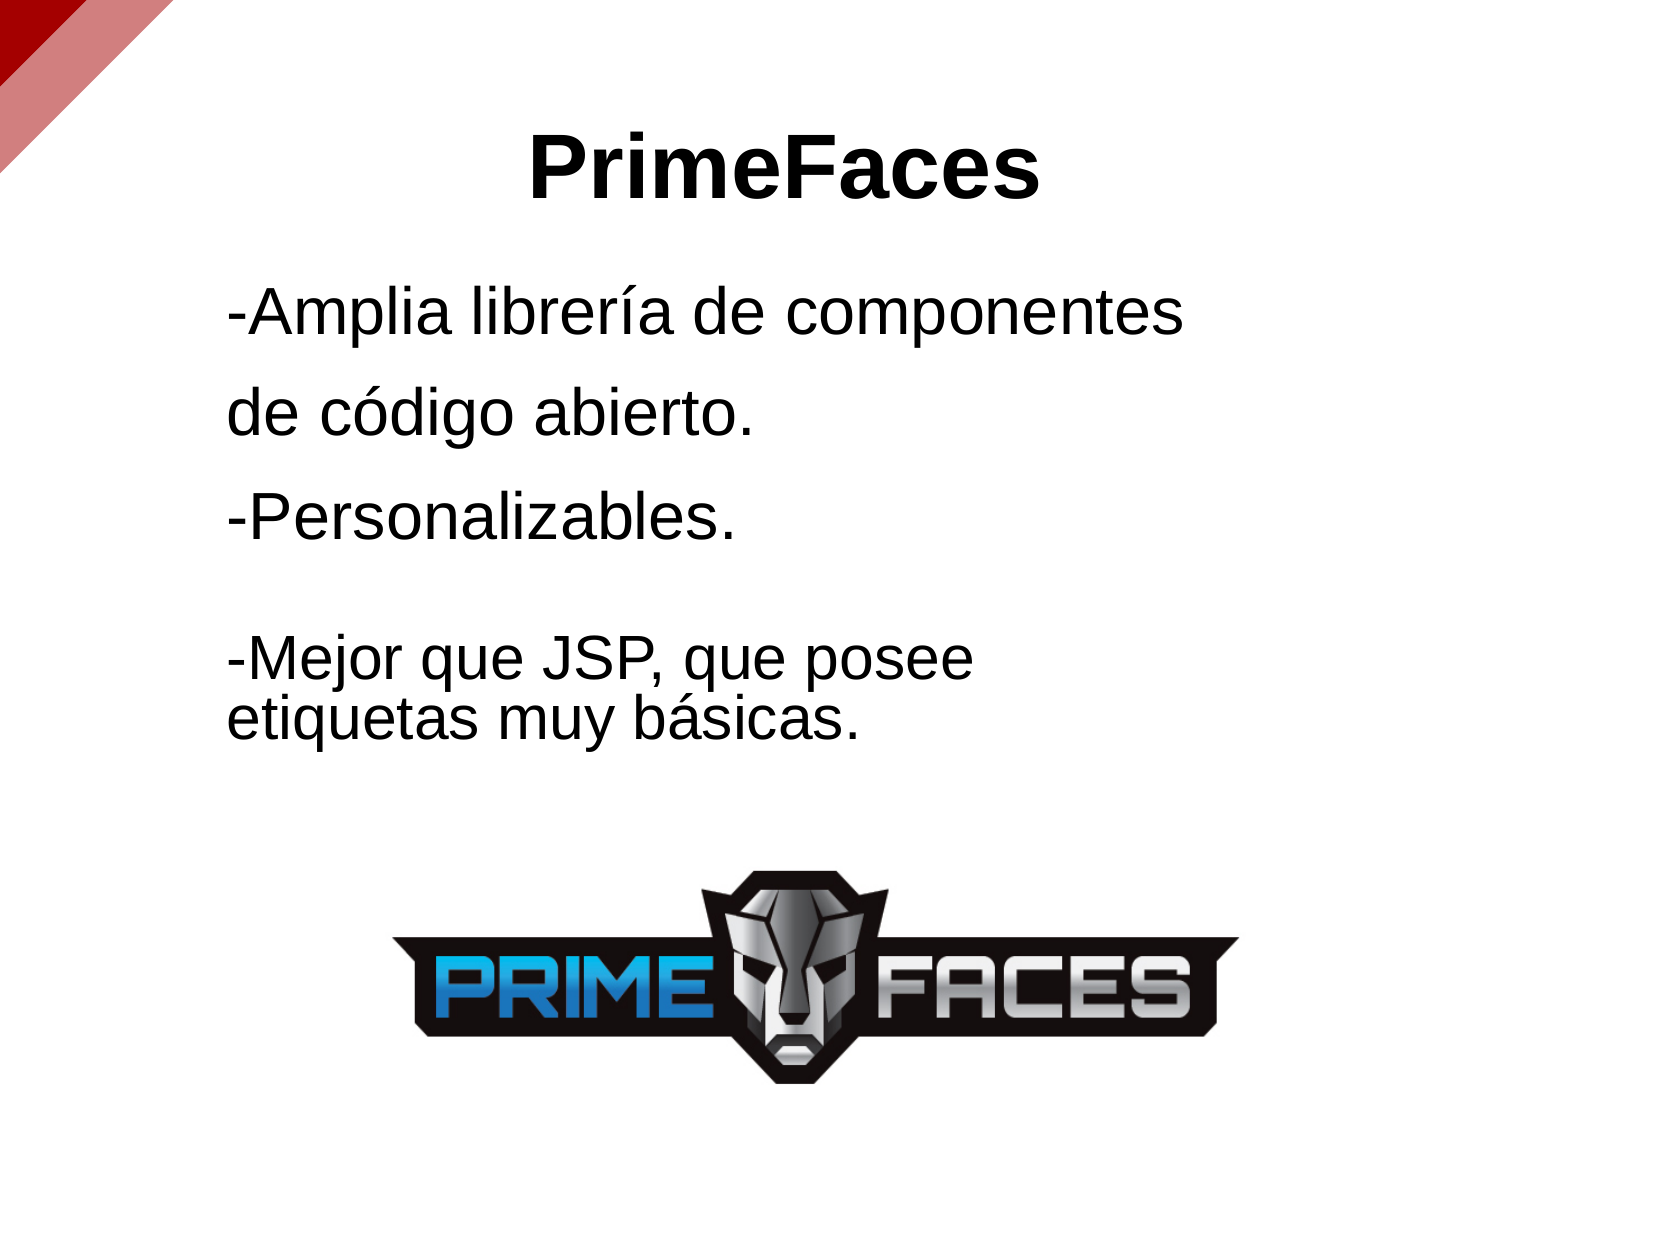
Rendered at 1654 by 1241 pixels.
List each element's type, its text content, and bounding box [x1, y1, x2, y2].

text_box -Amplia librería de componentes de código abierto. [226, 276, 1530, 460]
text_box -Personalizables. [226, 472, 1502, 576]
text_box -Mejor que JSP, que posee etiquetas muy básicas. [226, 631, 1029, 766]
text_box PrimeFaces [41, 58, 1530, 266]
picture [379, 839, 1275, 1116]
